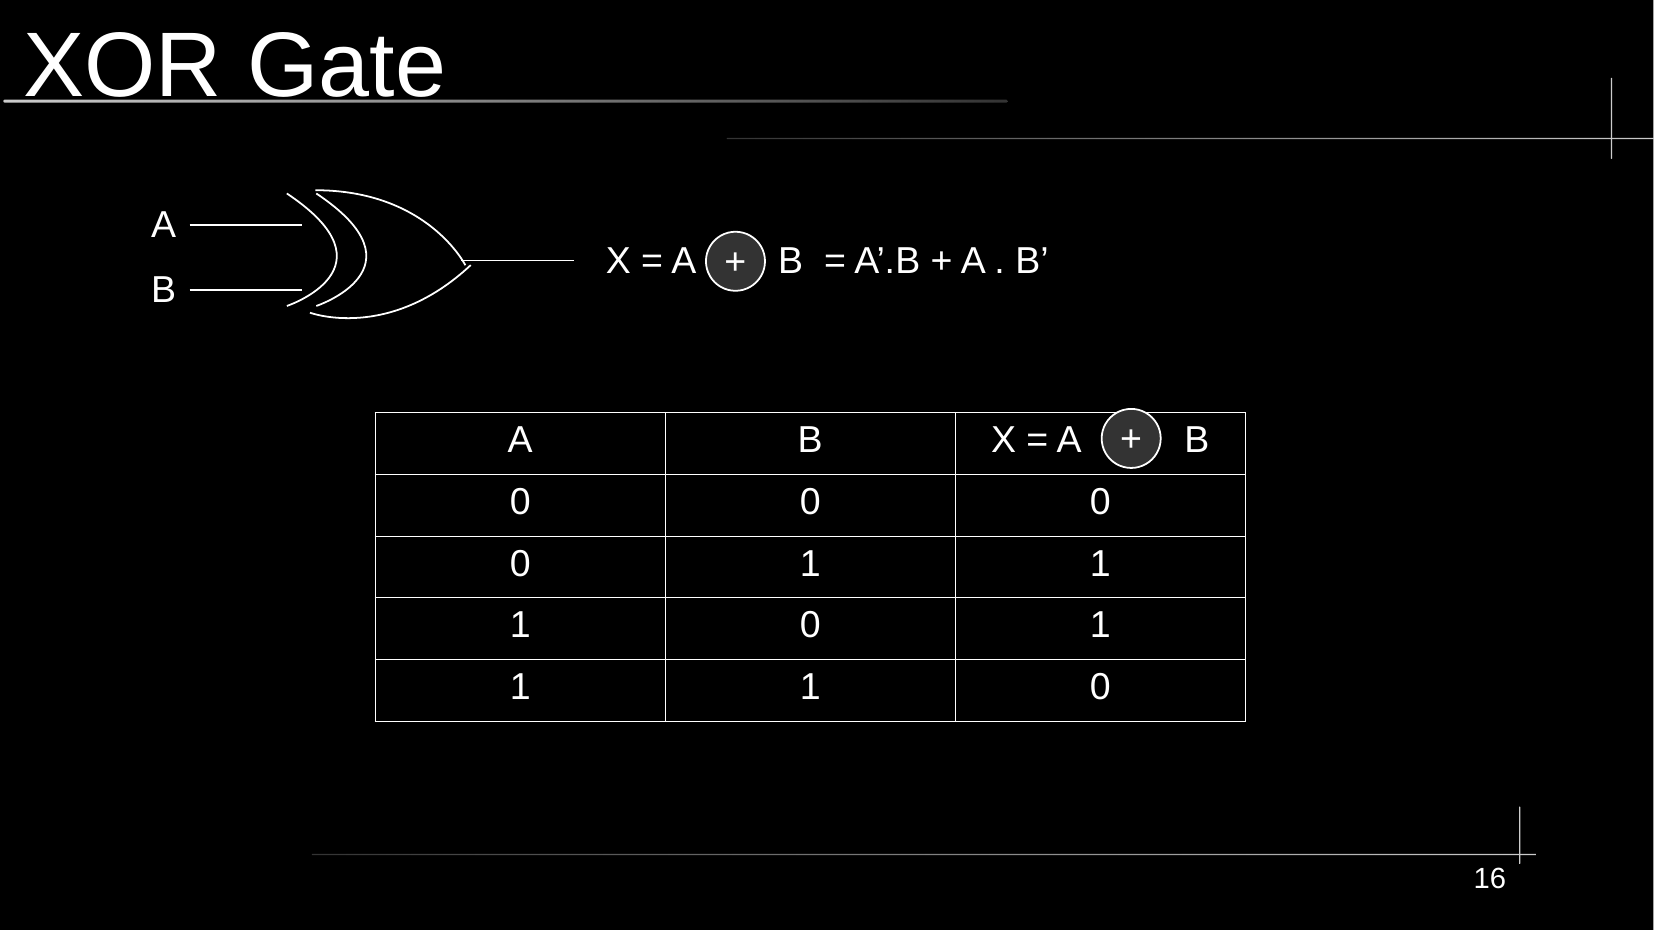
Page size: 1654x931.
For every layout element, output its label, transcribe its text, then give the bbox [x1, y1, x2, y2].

text_box X = A B = A’.B + A . B’ [591, 231, 731, 289]
table_cell 0 [666, 598, 955, 659]
text_box B [136, 261, 192, 319]
table_header A [376, 413, 665, 474]
table_cell 0 [376, 475, 665, 536]
table_cell 1 [376, 598, 665, 659]
text_box X = A B = A’.B + A . B’ [740, 231, 1064, 289]
table_cell 0 [376, 537, 665, 597]
text_box A [136, 196, 192, 254]
table_cell 1 [666, 537, 955, 597]
table_cell 1 [666, 660, 955, 721]
title XOR Gate [23, 11, 1589, 119]
table_cell 1 [376, 660, 665, 721]
table_cell 0 [956, 660, 1245, 721]
text_box + [1101, 408, 1161, 468]
table_header B [666, 413, 955, 474]
table_cell 0 [956, 475, 1245, 536]
text_box + [705, 231, 766, 291]
table_cell 1 [956, 537, 1245, 597]
table_cell 0 [666, 475, 955, 536]
table_header X = A B [956, 413, 1245, 474]
table_cell 1 [956, 598, 1245, 659]
